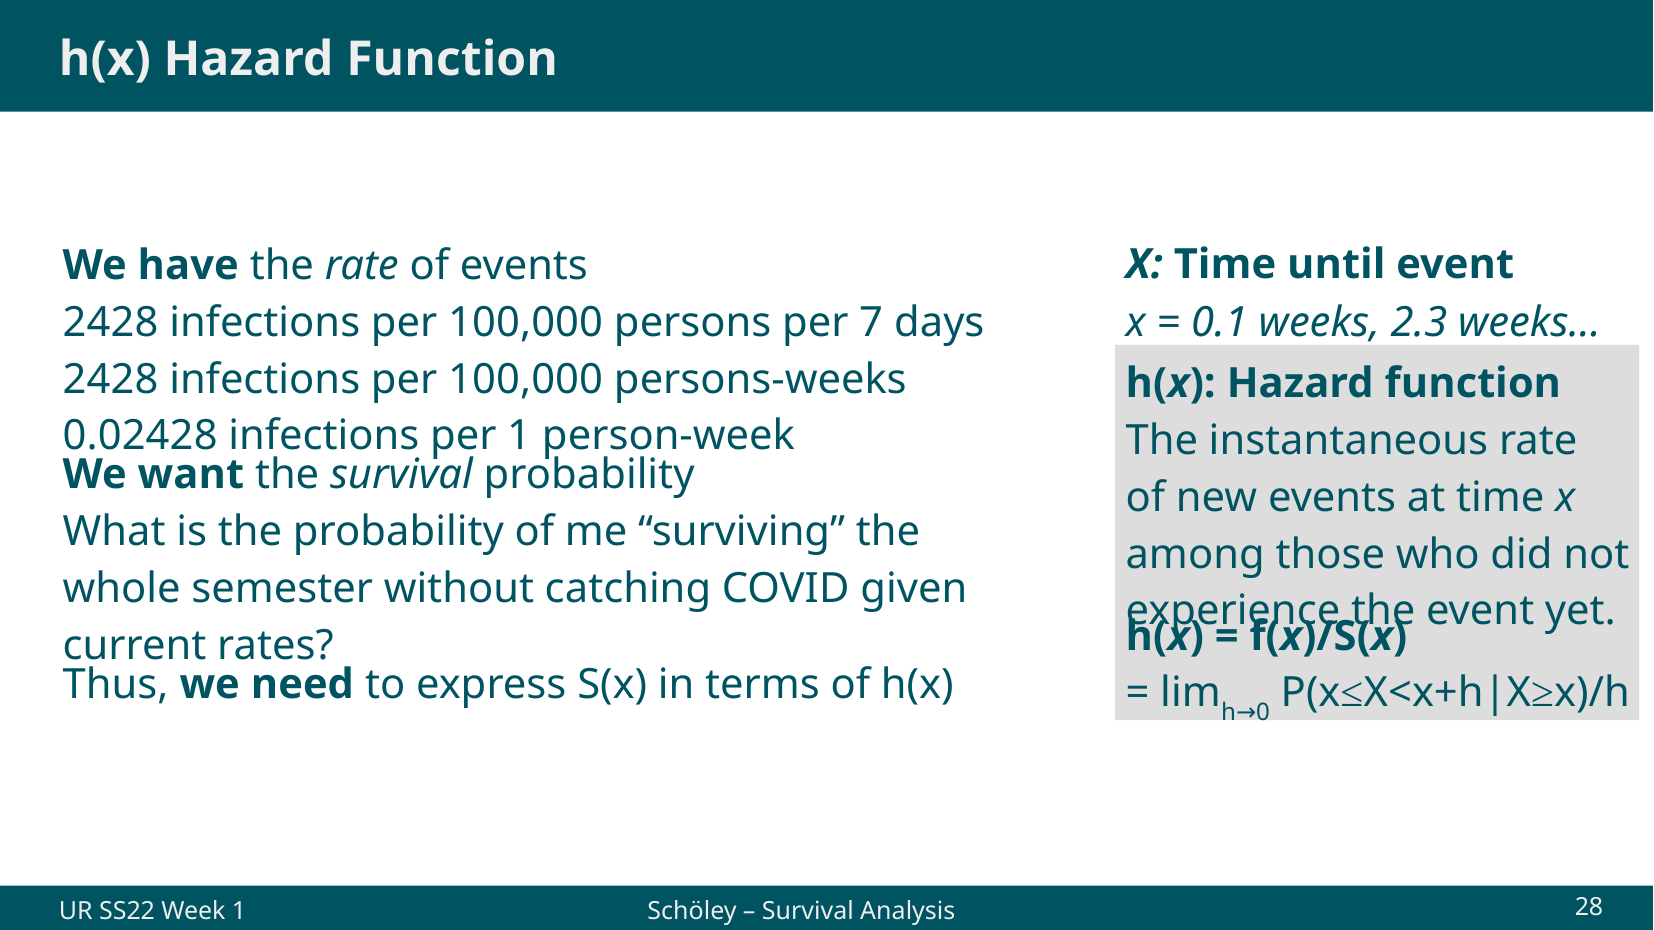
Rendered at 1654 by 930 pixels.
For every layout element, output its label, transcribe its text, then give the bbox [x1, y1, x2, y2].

title h(x) Hazard Function [58, 0, 1594, 117]
text_box h(x) = f(x)/S(x) = limh→0 P(x≤X<x+h|X≥x)/h [1110, 597, 1623, 721]
text_box X: Time until event x = 0.1 weeks, 2.3 weeks... [1110, 226, 1617, 340]
text_box h(x): Hazard function The instantaneous rate of new events at time x among those who did not experience the event yet. [1110, 344, 1636, 605]
text_box [1623, 344, 1640, 721]
text_box Thus, we need to express S(x) in terms of h(x) [48, 646, 926, 760]
text_box We have the rate of events 2428 infections per 100,000 persons per 7 days 2428 infections per 100,000 persons-weeks 0.02428 infections per 1 person-week [48, 226, 957, 487]
text_box We want the survival probability What is the probability of me “surviving” the whole semester without catching COVID given current rates? [48, 436, 932, 683]
